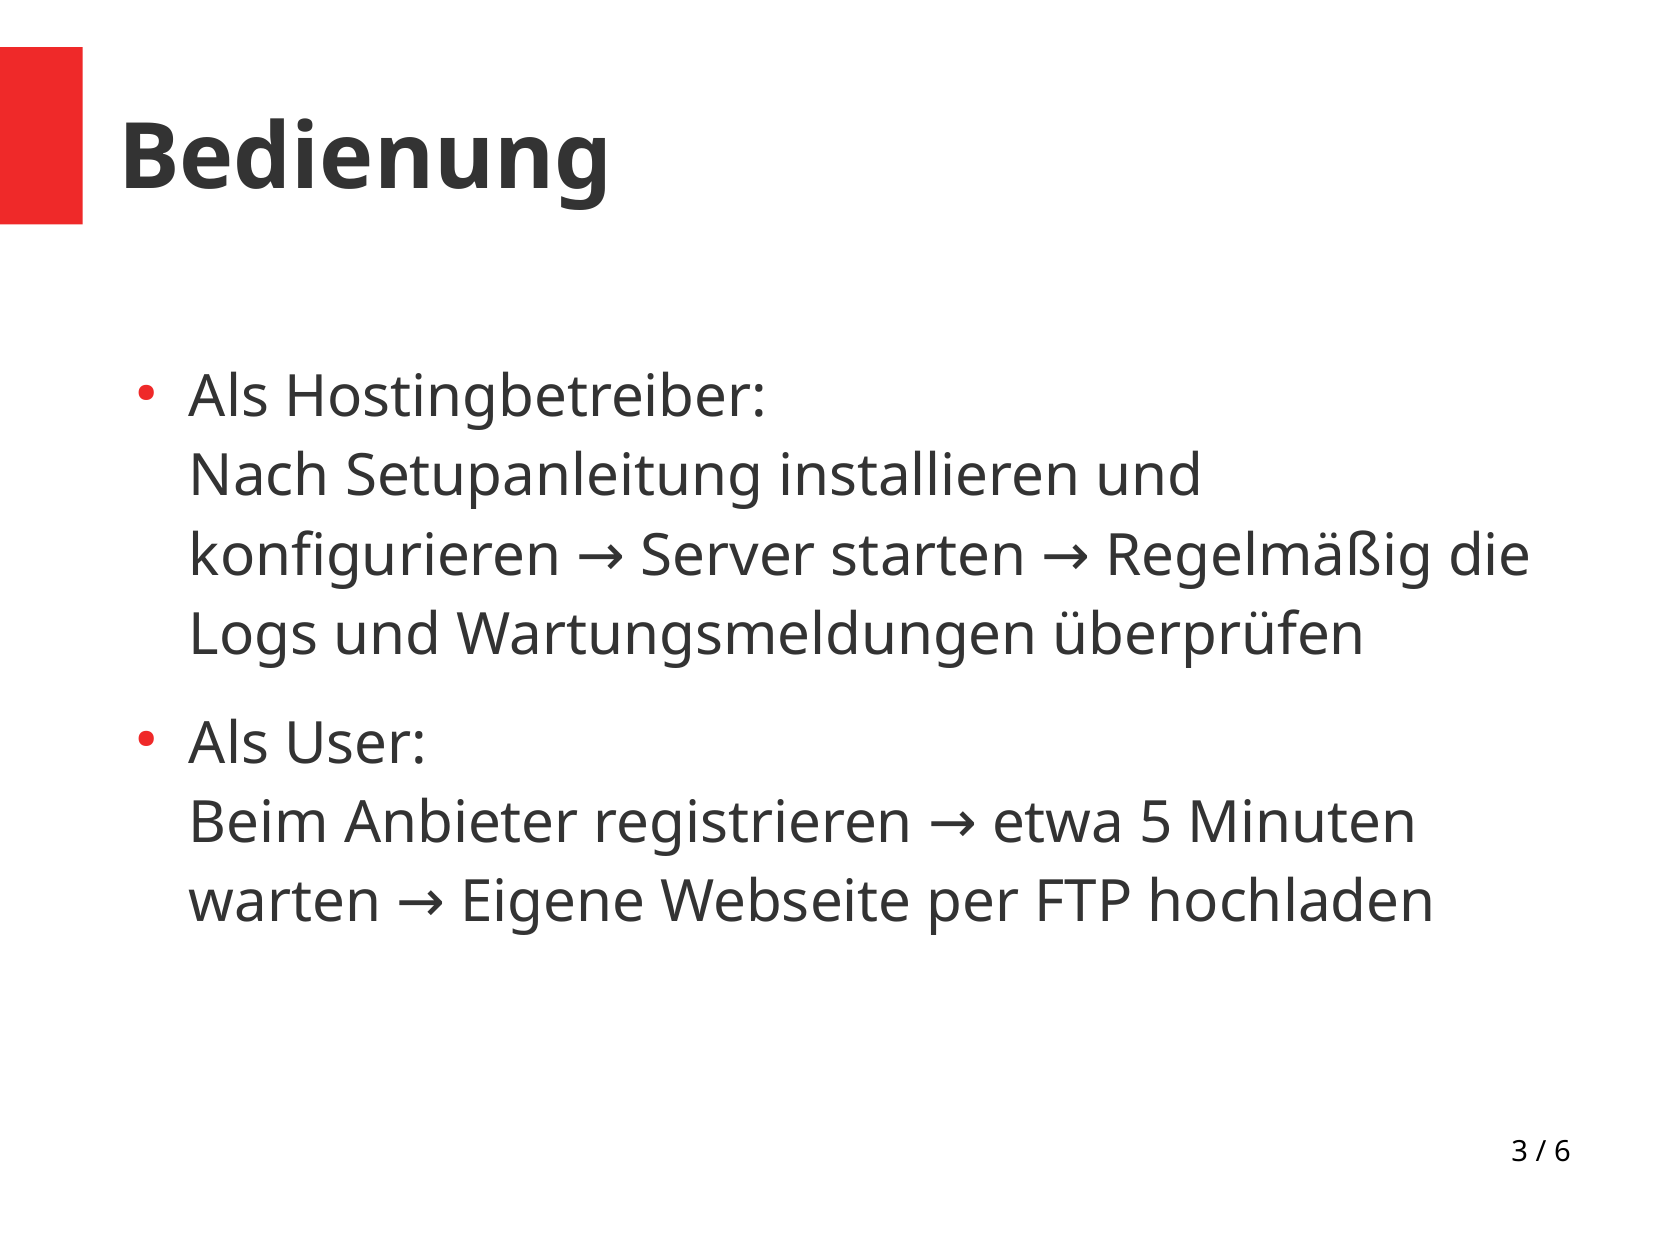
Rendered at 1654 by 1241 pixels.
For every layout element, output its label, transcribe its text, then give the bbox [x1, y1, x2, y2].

list Als Hostingbetreiber: Nach Setupanleitung installieren und konfigurieren → Server starten → Regelmäßig die Logs und Wartungsmeldungen überprüfen Als User: Beim Anbieter registrieren → etwa 5 Minuten warten → Eigene Webseite per FTP hochladen [118, 354, 1536, 1074]
title Bedienung [118, 49, 1571, 257]
